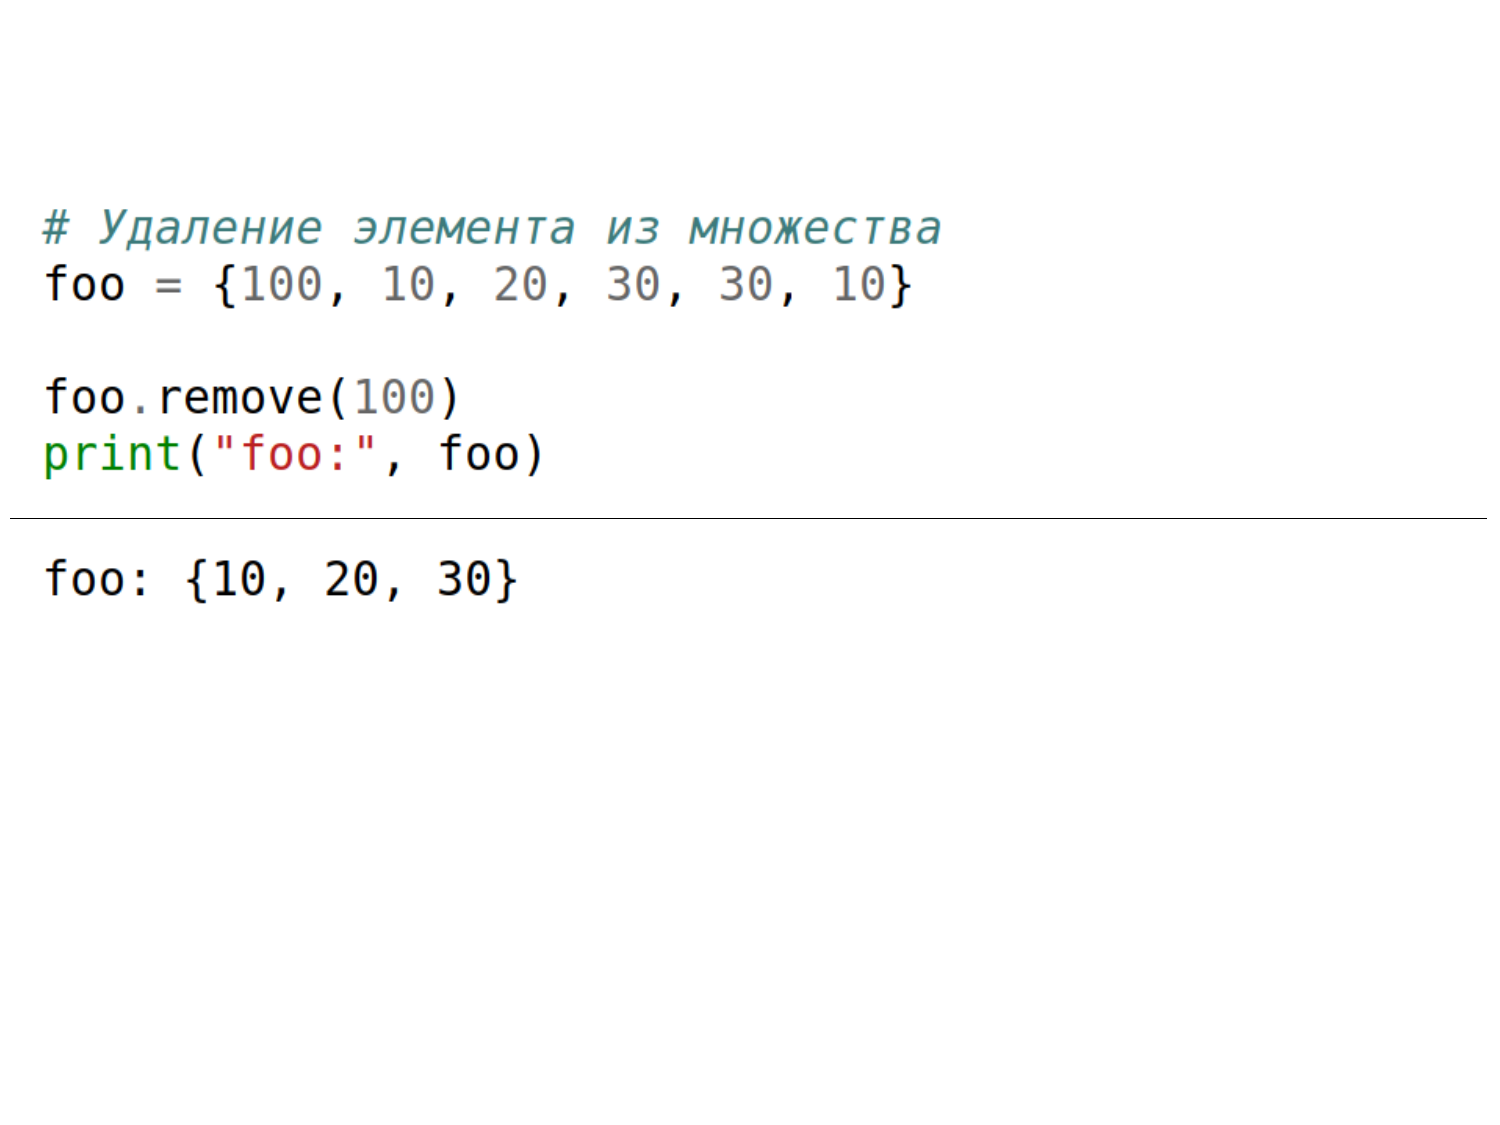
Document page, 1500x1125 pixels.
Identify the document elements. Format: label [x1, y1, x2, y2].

picture [31, 197, 956, 489]
picture [37, 545, 524, 624]
